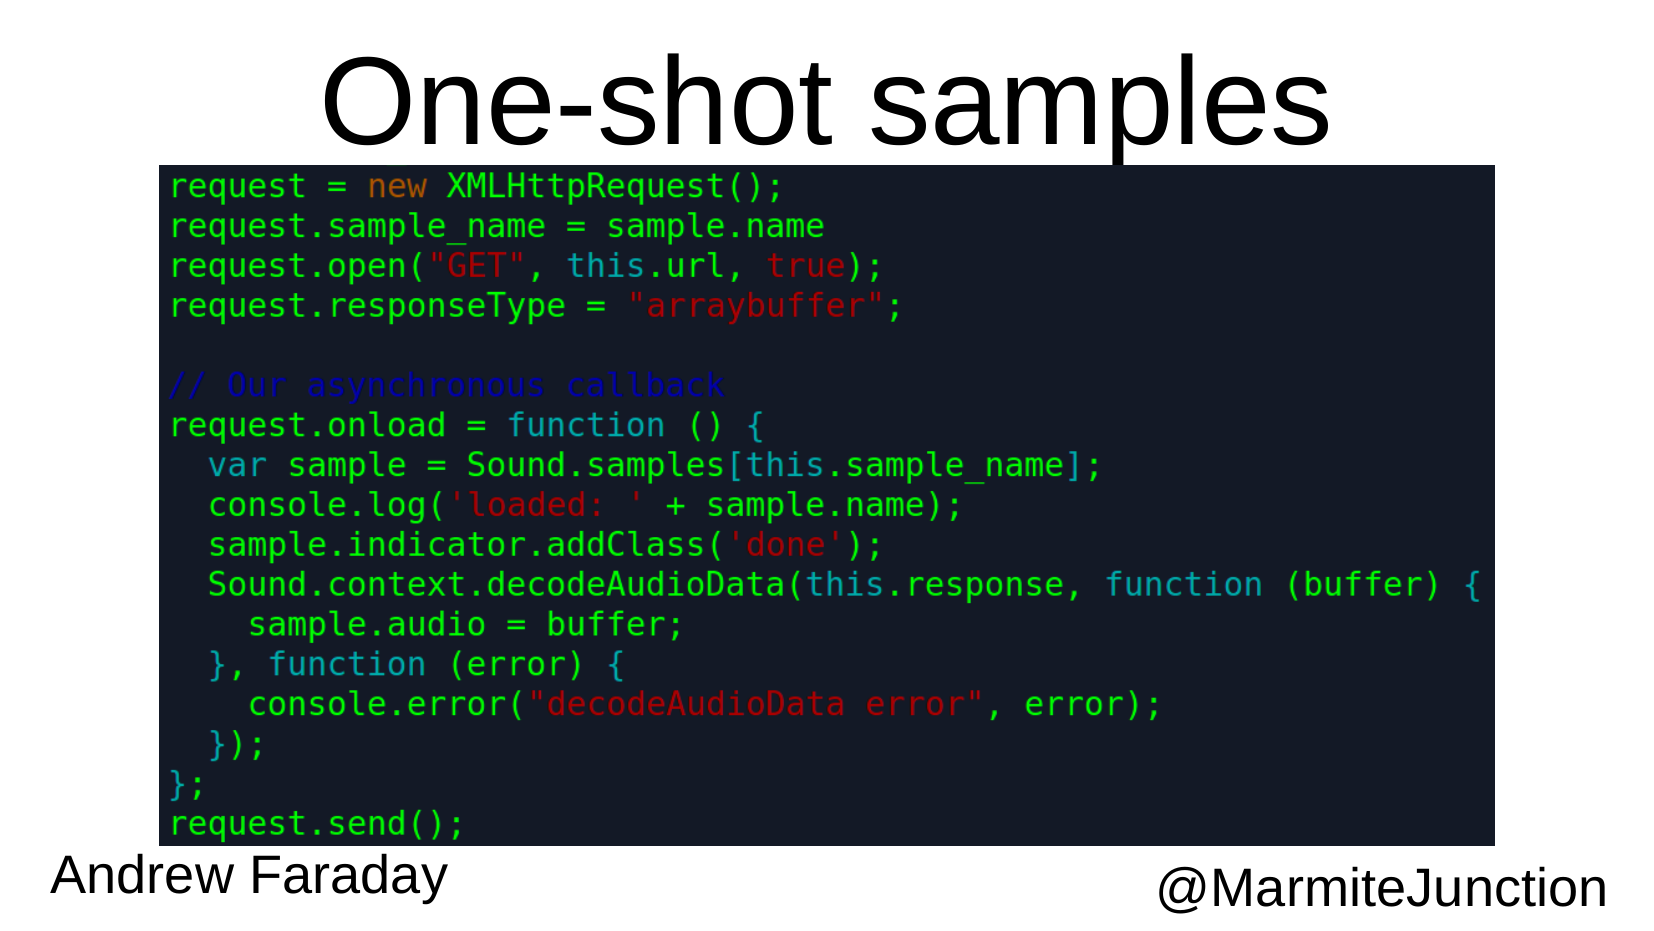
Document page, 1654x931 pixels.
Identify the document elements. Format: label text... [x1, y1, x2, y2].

text_box Andrew Faraday [35, 837, 579, 913]
text_box One-shot samples [23, 23, 1630, 591]
picture [159, 165, 1495, 846]
text_box @MarmiteJunction [1080, 850, 1625, 926]
